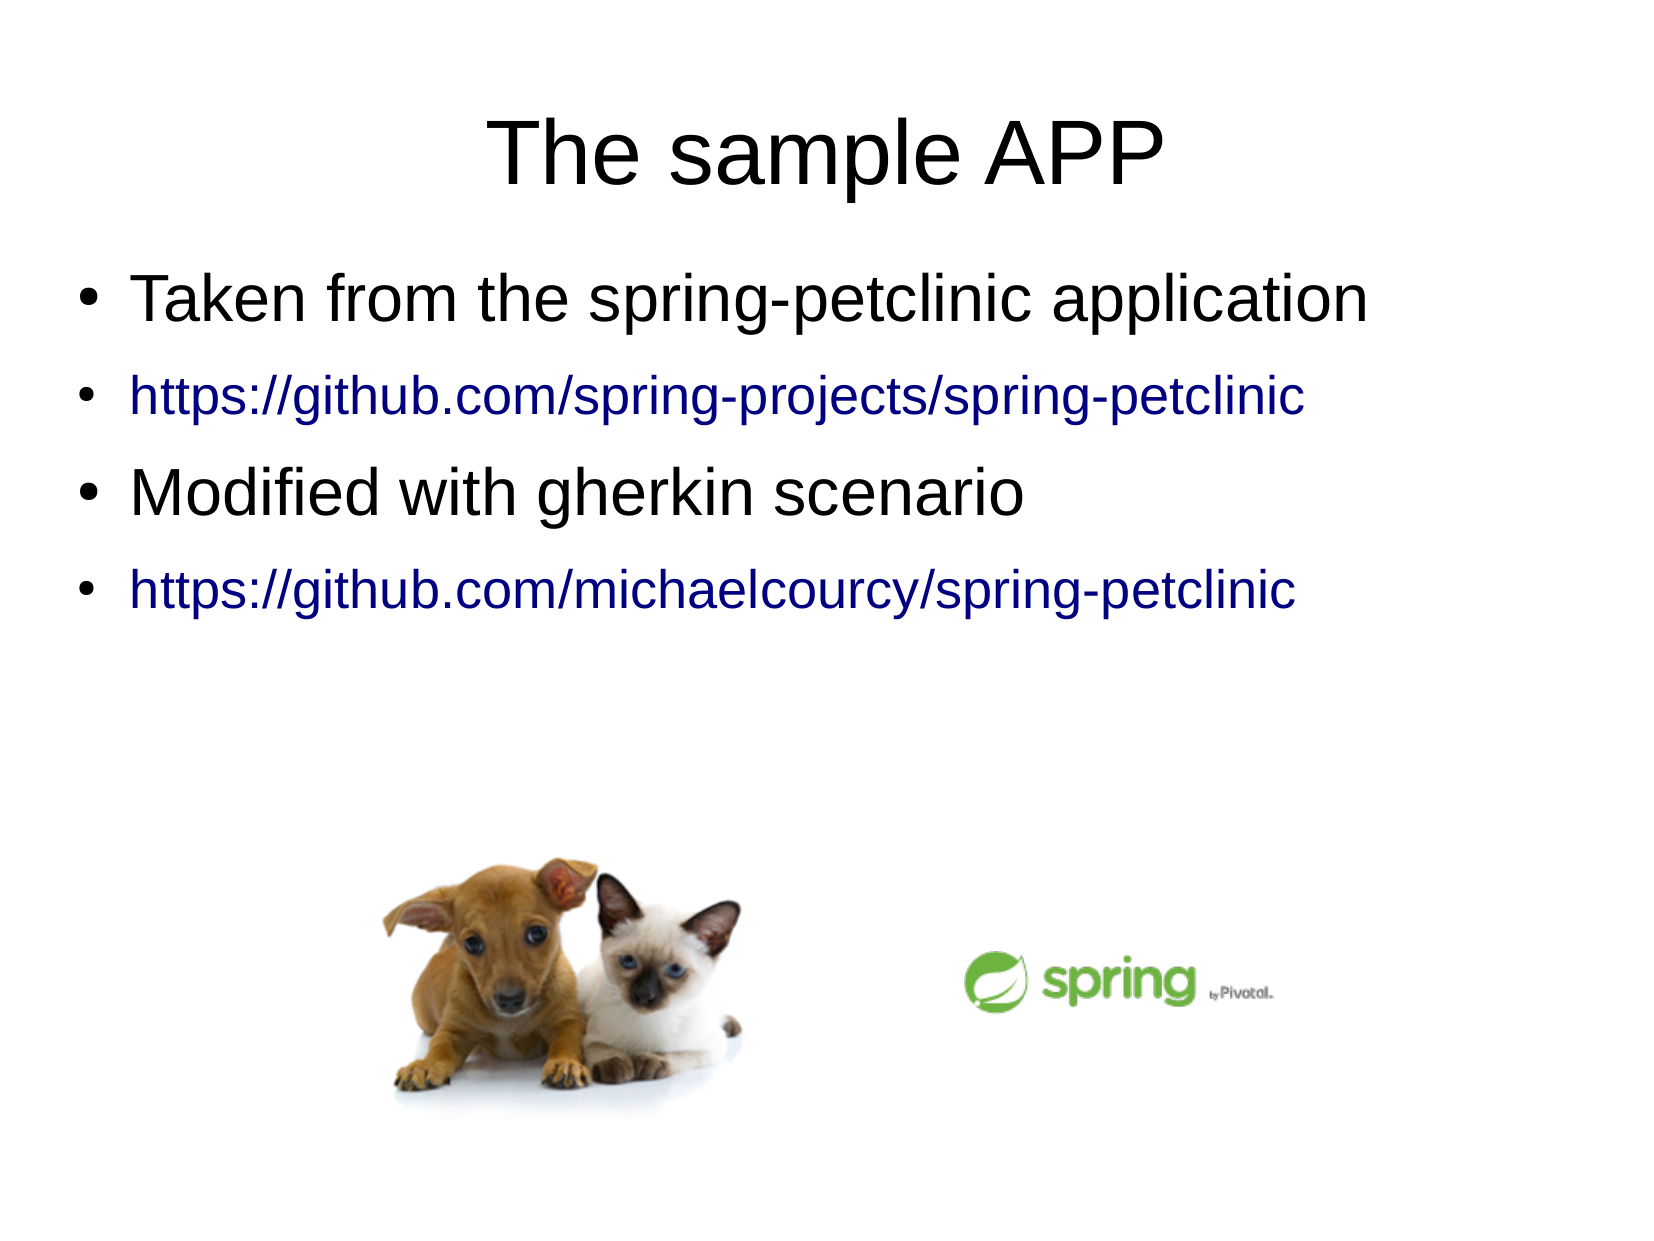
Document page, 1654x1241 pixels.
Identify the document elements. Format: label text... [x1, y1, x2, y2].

picture [382, 856, 756, 1123]
title The sample APP [82, 49, 1571, 257]
list Taken from the spring-petclinic application https://github.com/spring-projects/spring-petclinic Modified with gherkin scenario https://github.com/michaelcourcy/spring-petclinic [59, 261, 1548, 981]
picture [963, 950, 1276, 1016]
